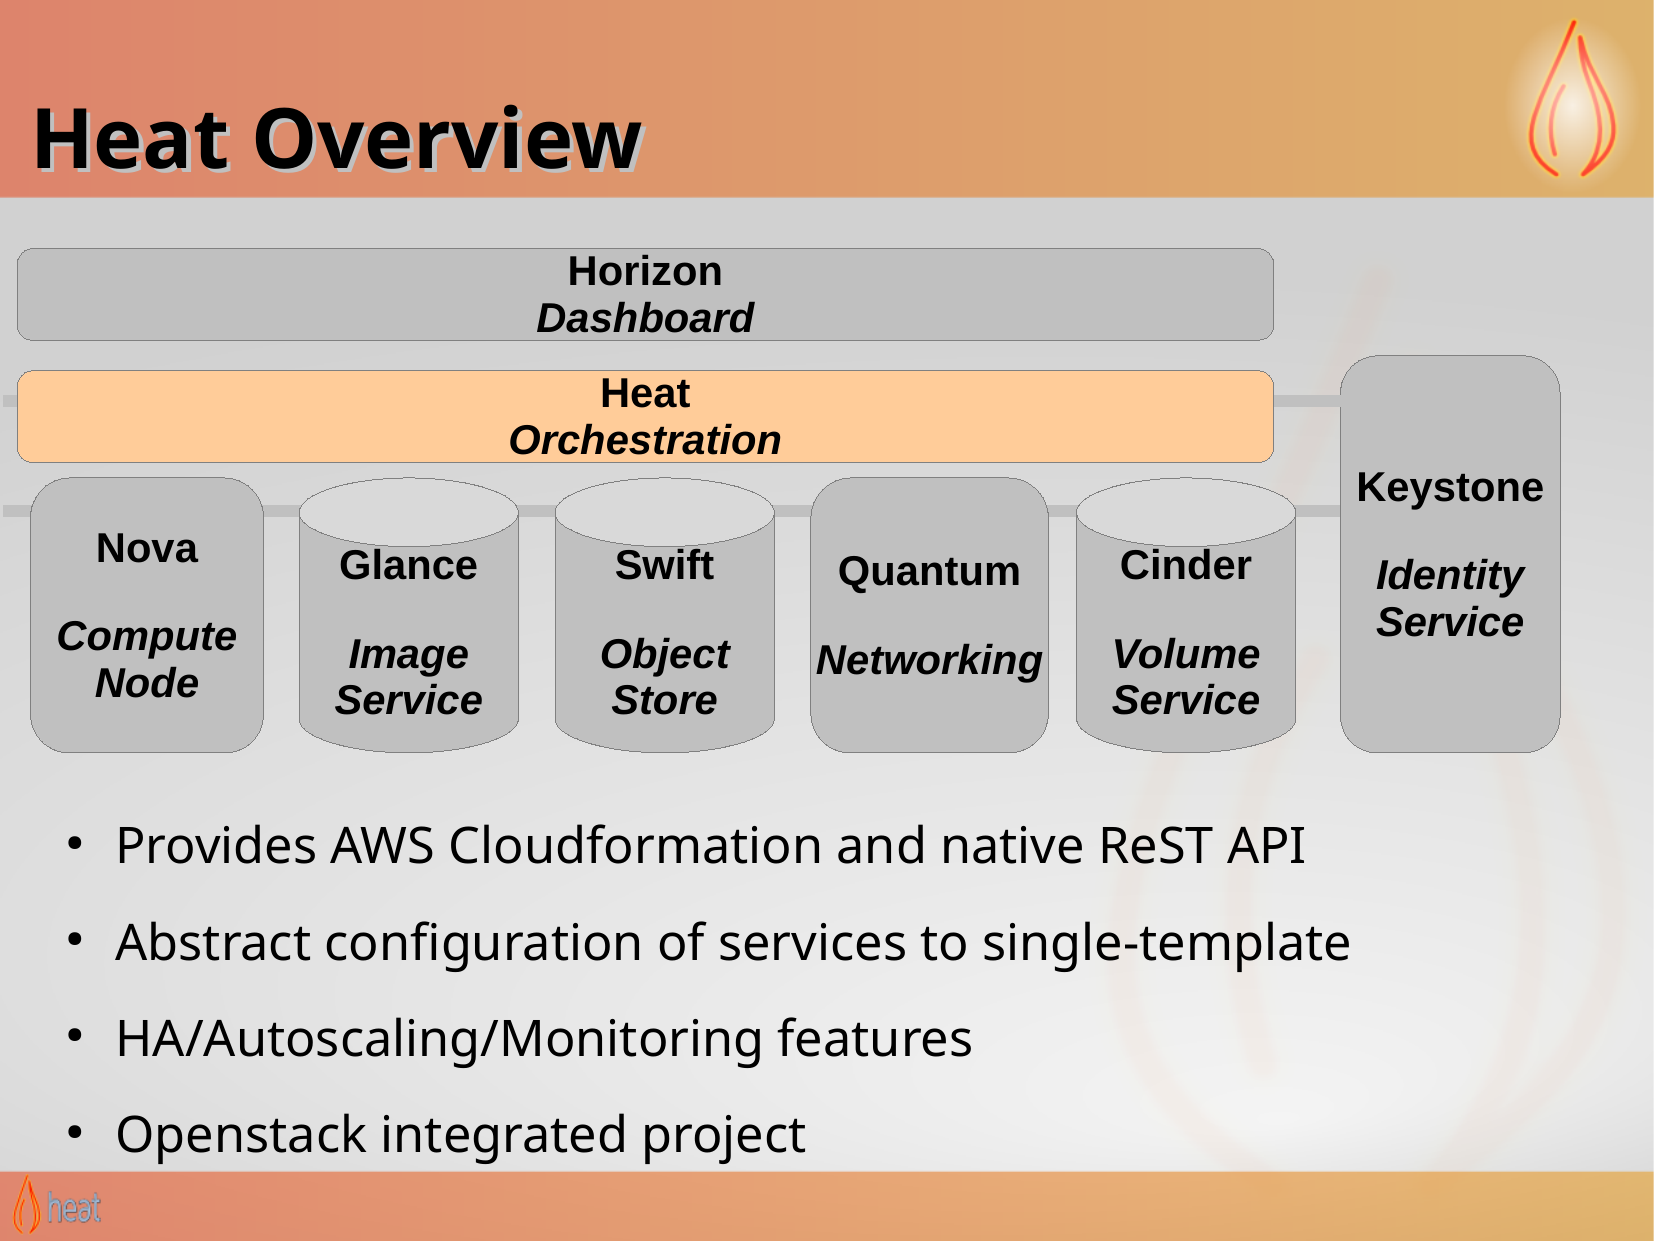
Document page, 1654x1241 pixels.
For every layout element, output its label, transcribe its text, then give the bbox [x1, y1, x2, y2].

picture [0, 0, 1654, 1241]
text_box Keystone Identity Service [1340, 355, 1561, 753]
text_box Heat Orchestration [17, 370, 1274, 463]
text_box Nova Compute Node [30, 477, 264, 753]
text_box Quantum Networking [810, 477, 1049, 753]
text_box Swift Object Store [555, 515, 775, 753]
text_box Cinder Volume Service [1076, 516, 1296, 753]
list Provides AWS Cloudformation and native ReST API Abstract configuration of services to single-template HA/Autoscaling/Monitoring features Openstack integrated project [49, 810, 1501, 1171]
text_box Glance Image Service [299, 515, 519, 753]
text_box Horizon Dashboard [17, 248, 1274, 341]
title Heat Overview [30, 23, 1606, 249]
